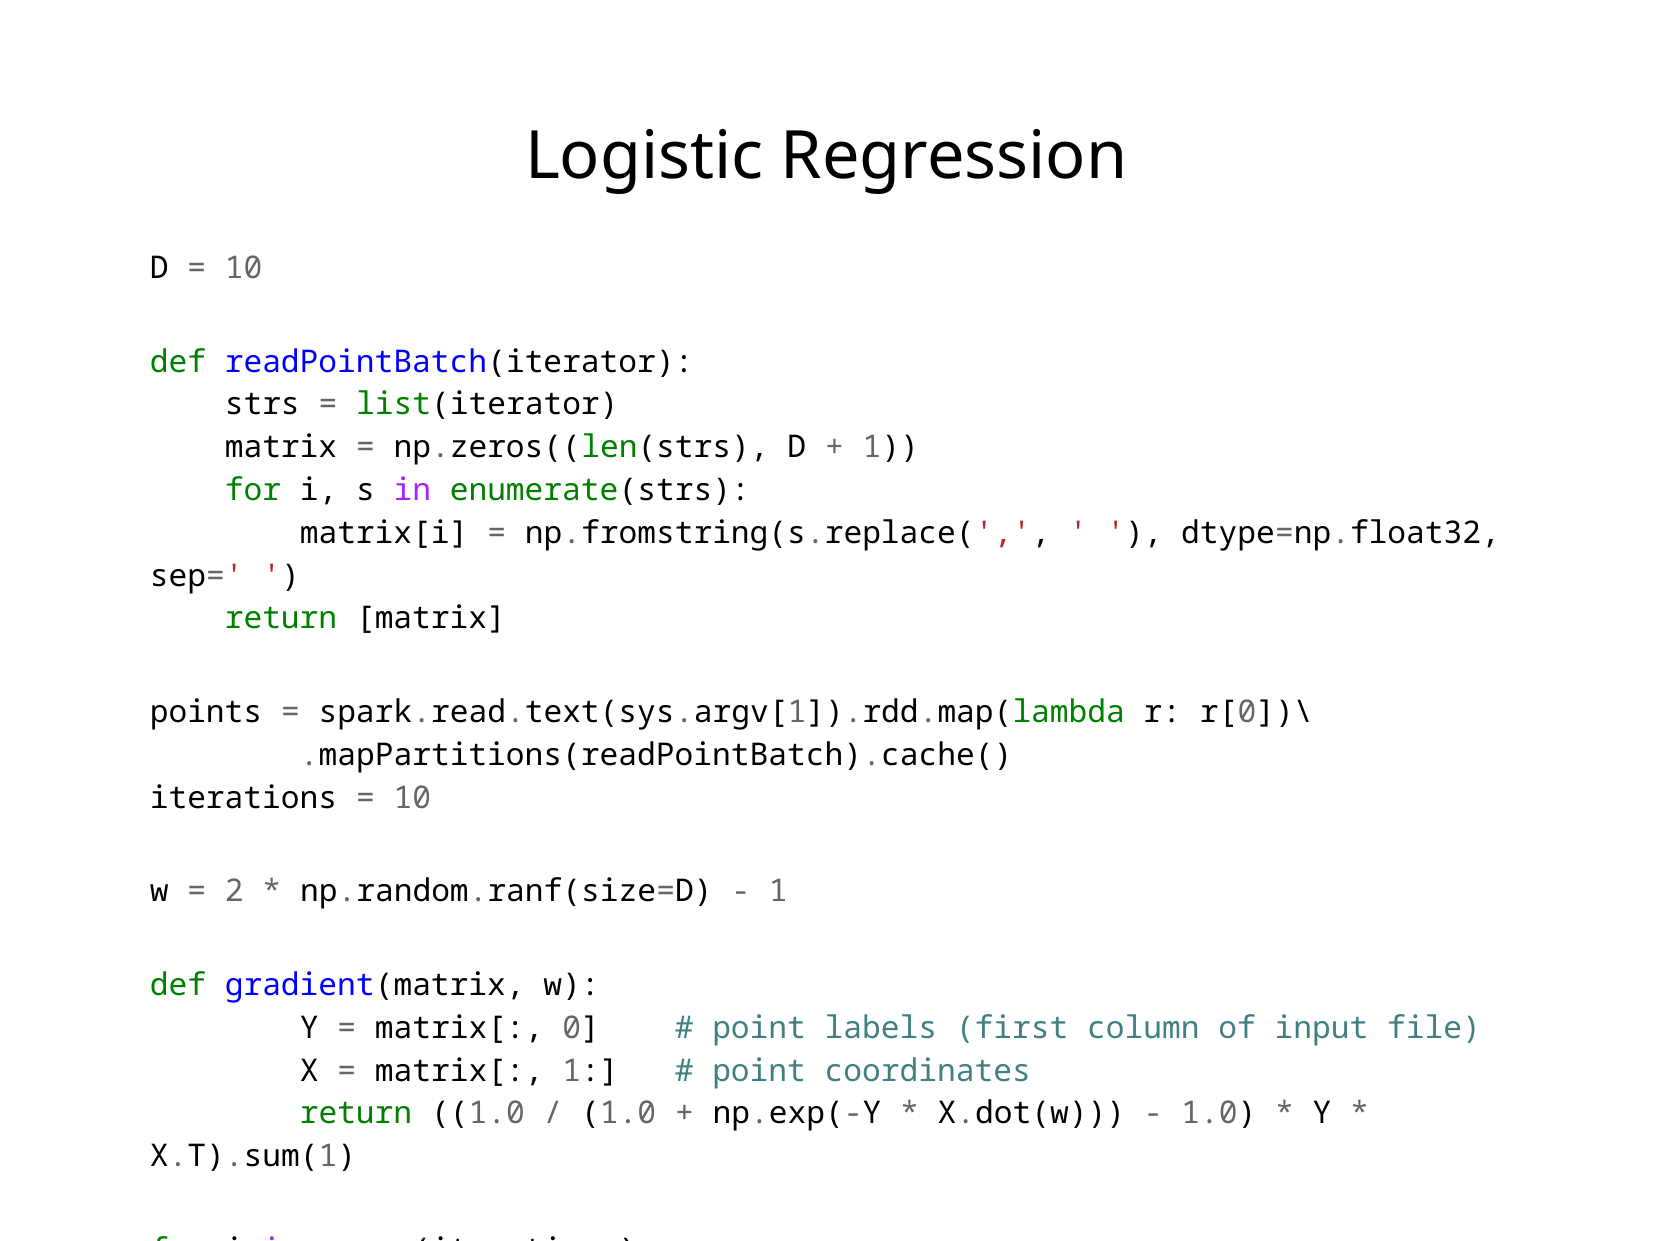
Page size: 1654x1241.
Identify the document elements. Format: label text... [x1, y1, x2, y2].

text_box D = 10 def readPointBatch(iterator): strs = list(iterator) matrix = np.zeros((len(strs), D + 1)) for i, s in enumerate(strs): matrix[i] = np.fromstring(s.replace(',', ' '), dtype=np.float32, sep=' ') return [matrix] points = spark.read.text(sys.argv[1]).rdd.map(lambda r: r[0])\ .mapPartitions(readPointBatch).cache() iterations = 10 w = 2 * np.random.ranf(size=D) - 1 def gradient(matrix, w): Y = matrix[:, 0] # point labels (first column of input file) X = matrix[:, 1:] # point coordinates return ((1.0 / (1.0 + np.exp(-Y * X.dot(w))) - 1.0) * Y * X.T).sum(1) for i in range(iterations): print("On iteration %i" % (i + 1)) w -= points.map(lambda m: gradient(m, w)).reduce(add) [135, 257, 1556, 1201]
title Logistic Regression [82, 49, 1571, 257]
